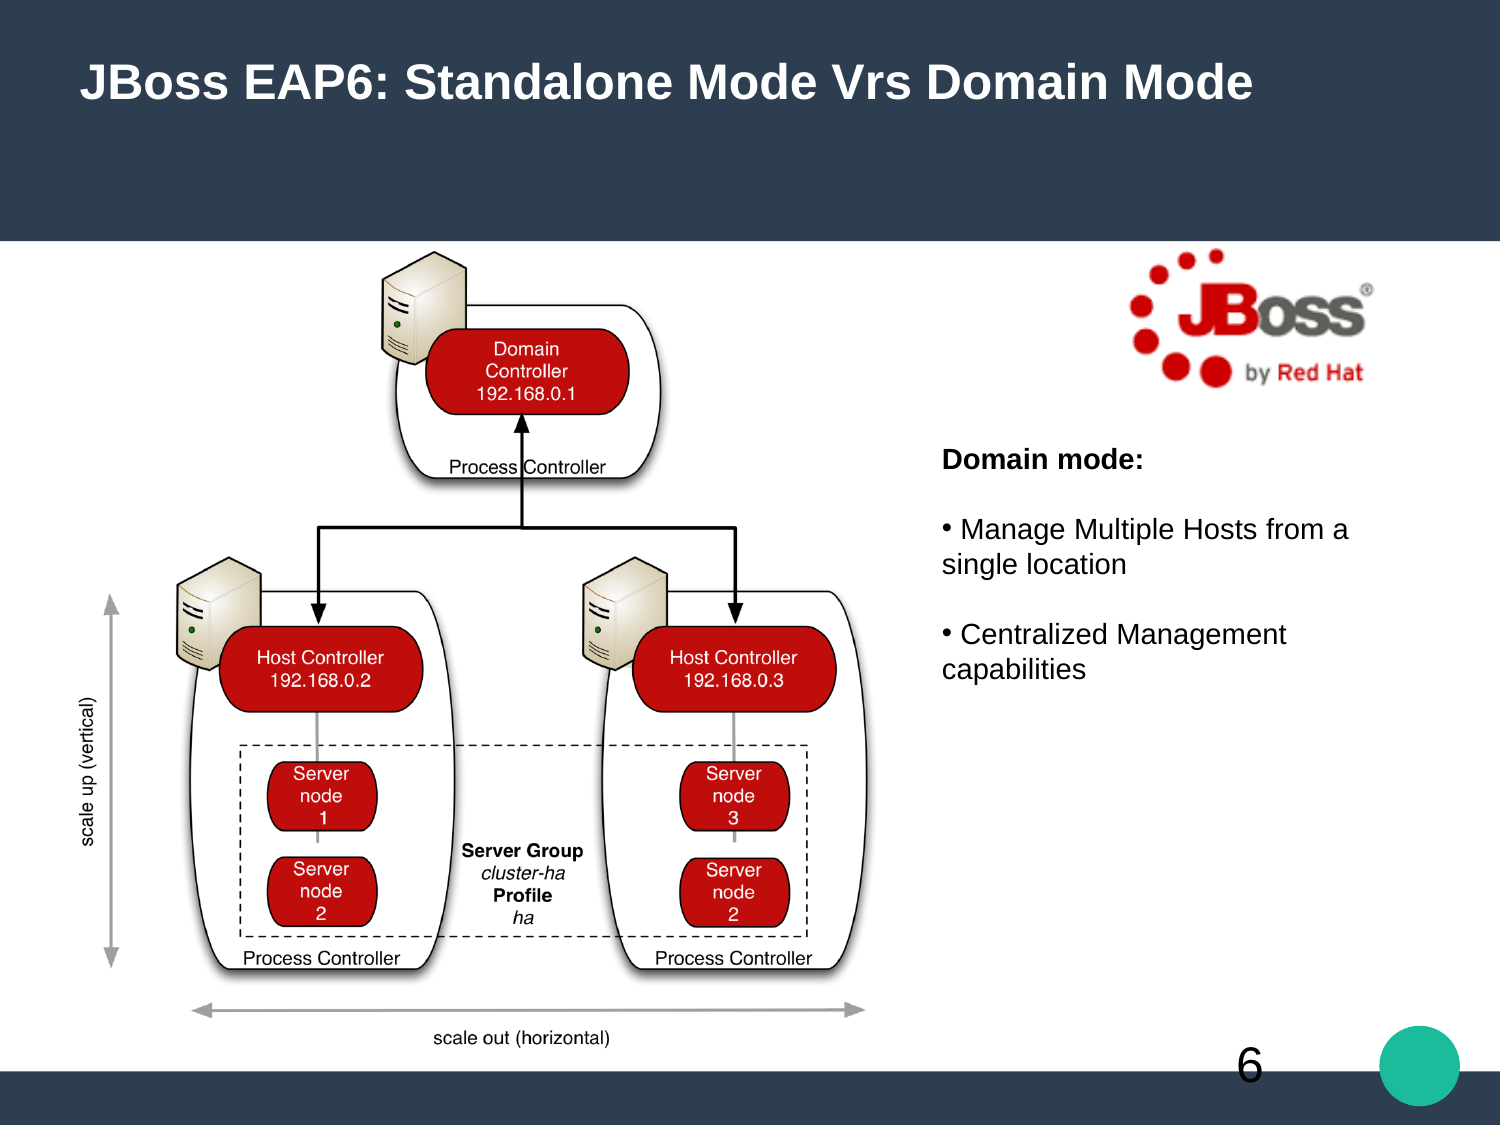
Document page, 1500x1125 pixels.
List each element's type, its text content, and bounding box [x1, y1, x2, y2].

picture [59, 236, 898, 1063]
text_box JBoss EAP6: Standalone Mode Vrs Domain Mode [64, 41, 1294, 209]
text_box Domain mode: Manage Multiple Hosts from a single location Centralized Management capabilities [927, 432, 1432, 798]
text_box <number> [1074, 1024, 1426, 1103]
picture [1092, 247, 1414, 390]
